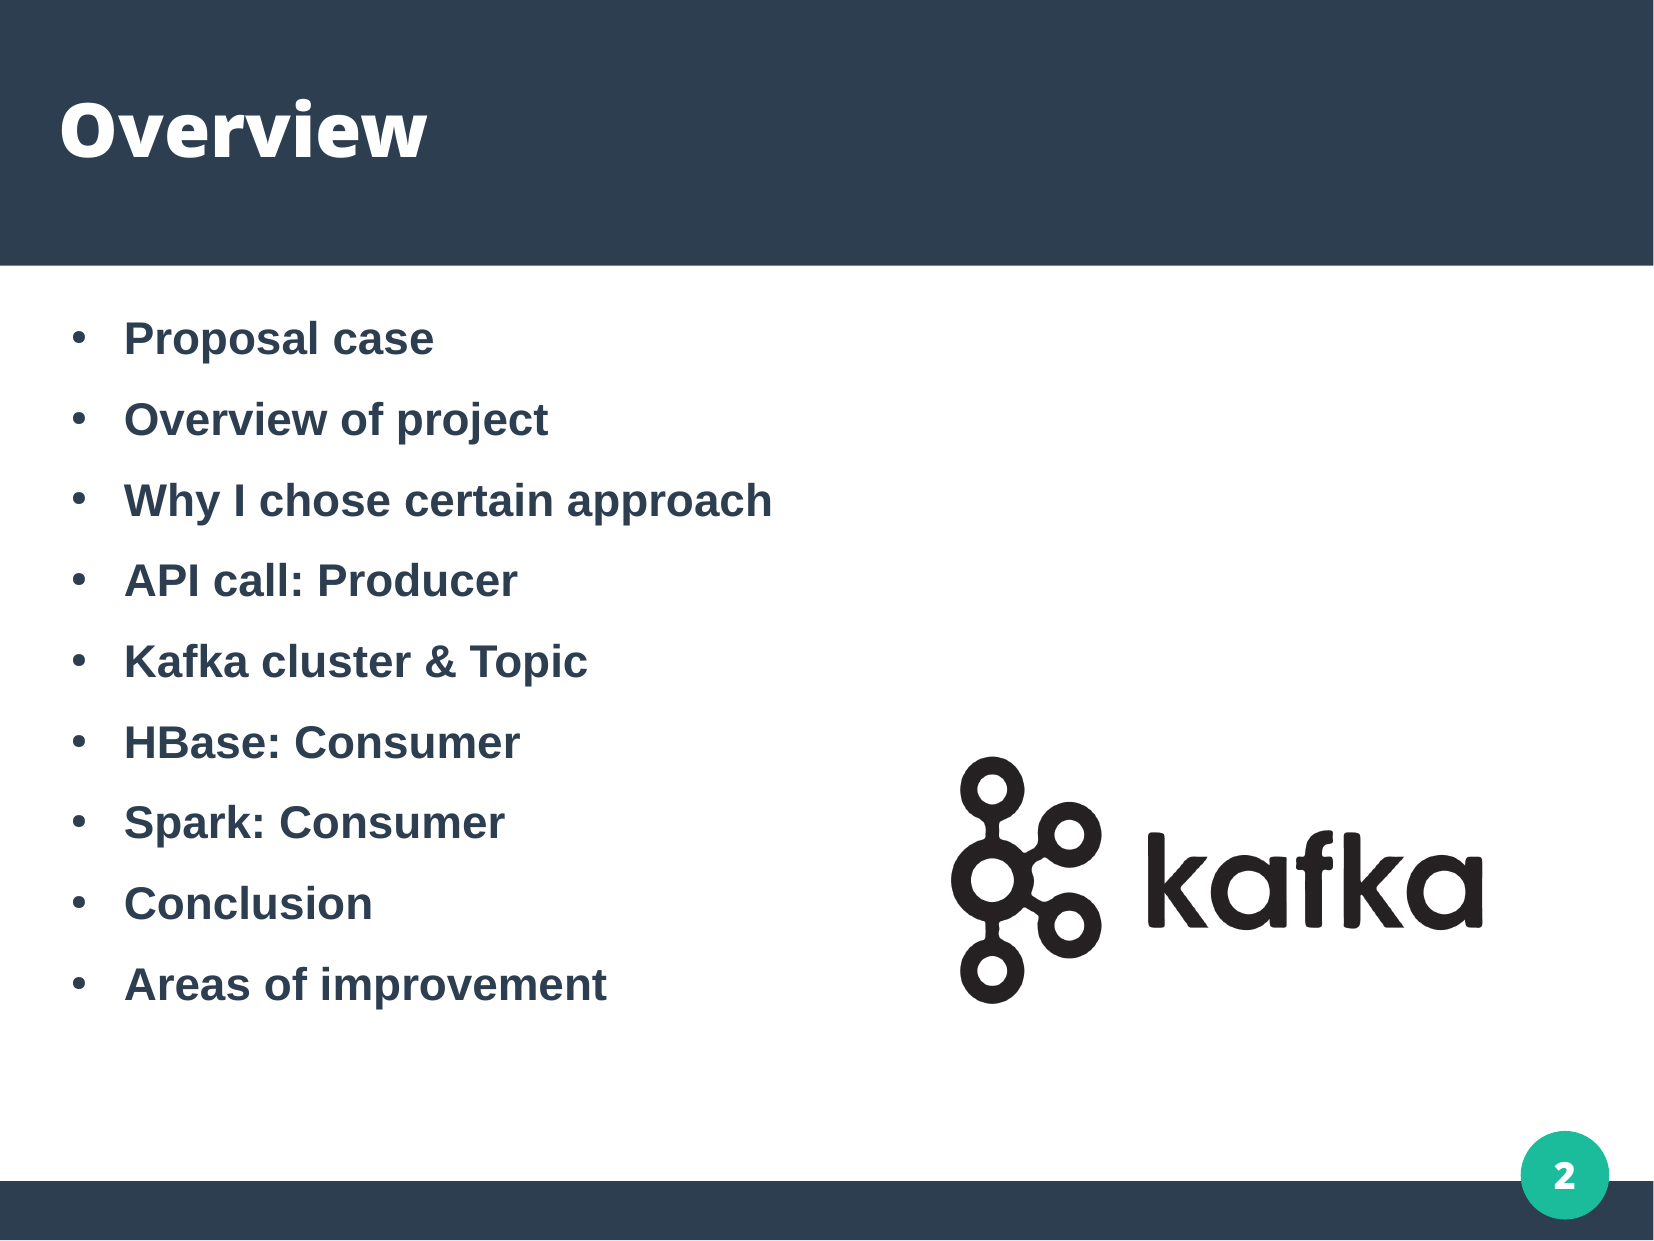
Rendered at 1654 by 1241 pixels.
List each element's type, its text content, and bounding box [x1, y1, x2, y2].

title Overview [59, 49, 1595, 207]
list Proposal case Overview of project Why I chose certain approach API call: Producer Kafka cluster & Topic HBase: Consumer Spark: Consumer Conclusion Areas of improvement [53, 312, 928, 1140]
picture [850, 708, 1583, 1052]
